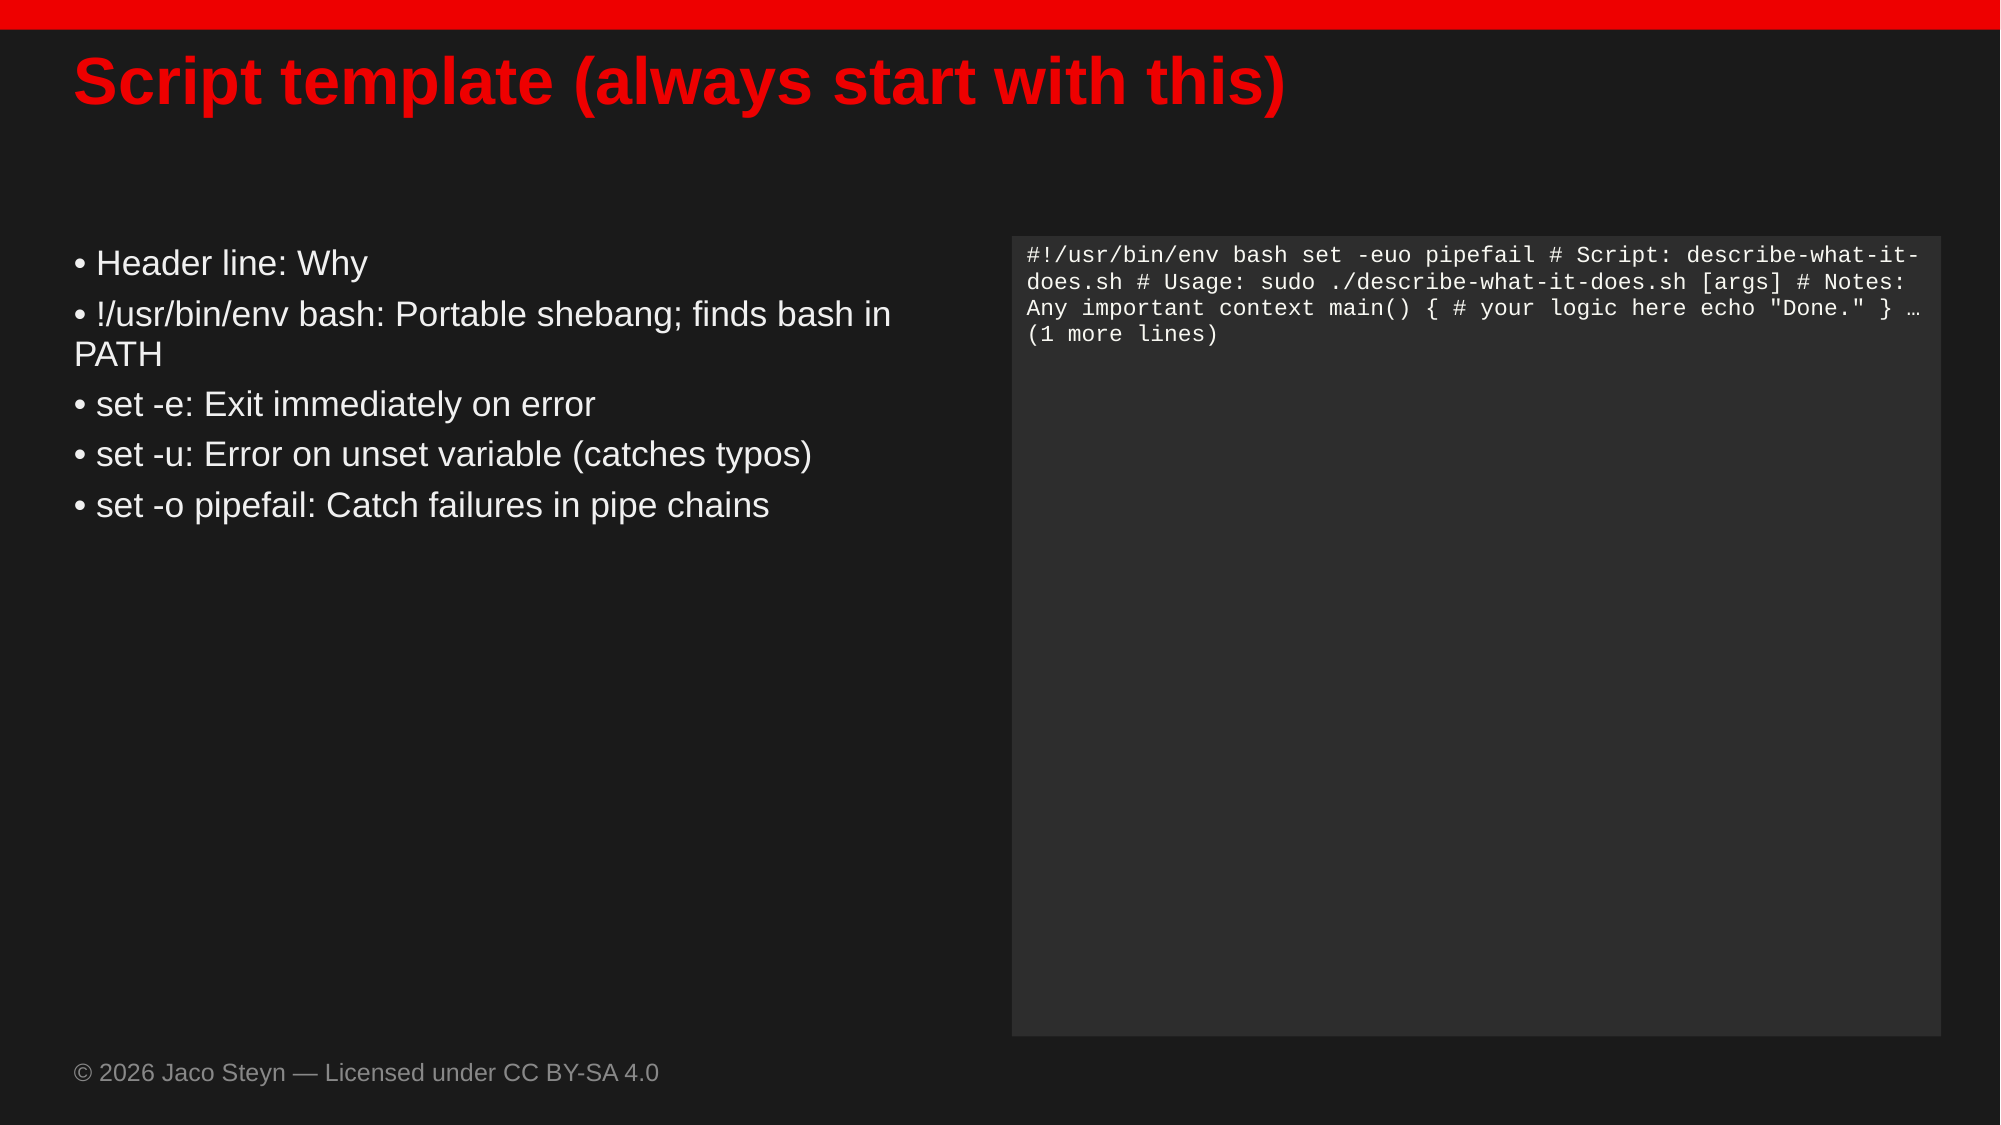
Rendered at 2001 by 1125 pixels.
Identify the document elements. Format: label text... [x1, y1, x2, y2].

text_box [0, 0, 2001, 30]
text_box #!/usr/bin/env bash set -euo pipefail # Script: describe-what-it-does.sh # Usage: sudo ./describe-what-it-does.sh [args] # Notes: Any important context main() { # your logic here echo "Done." } … (1 more lines) [1011, 236, 1942, 1037]
text_box © 2026 Jaco Steyn — Licensed under CC BY-SA 4.0 [59, 1051, 1942, 1093]
text_box Script template (always start with this) [59, 36, 1942, 208]
text_box • Header line: Why • !/usr/bin/env bash: Portable shebang; finds bash in PATH • set -e: Exit immediately on error • set -u: Error on unset variable (catches typos) • set -o pipefail: Catch failures in pipe chains [59, 236, 989, 1037]
